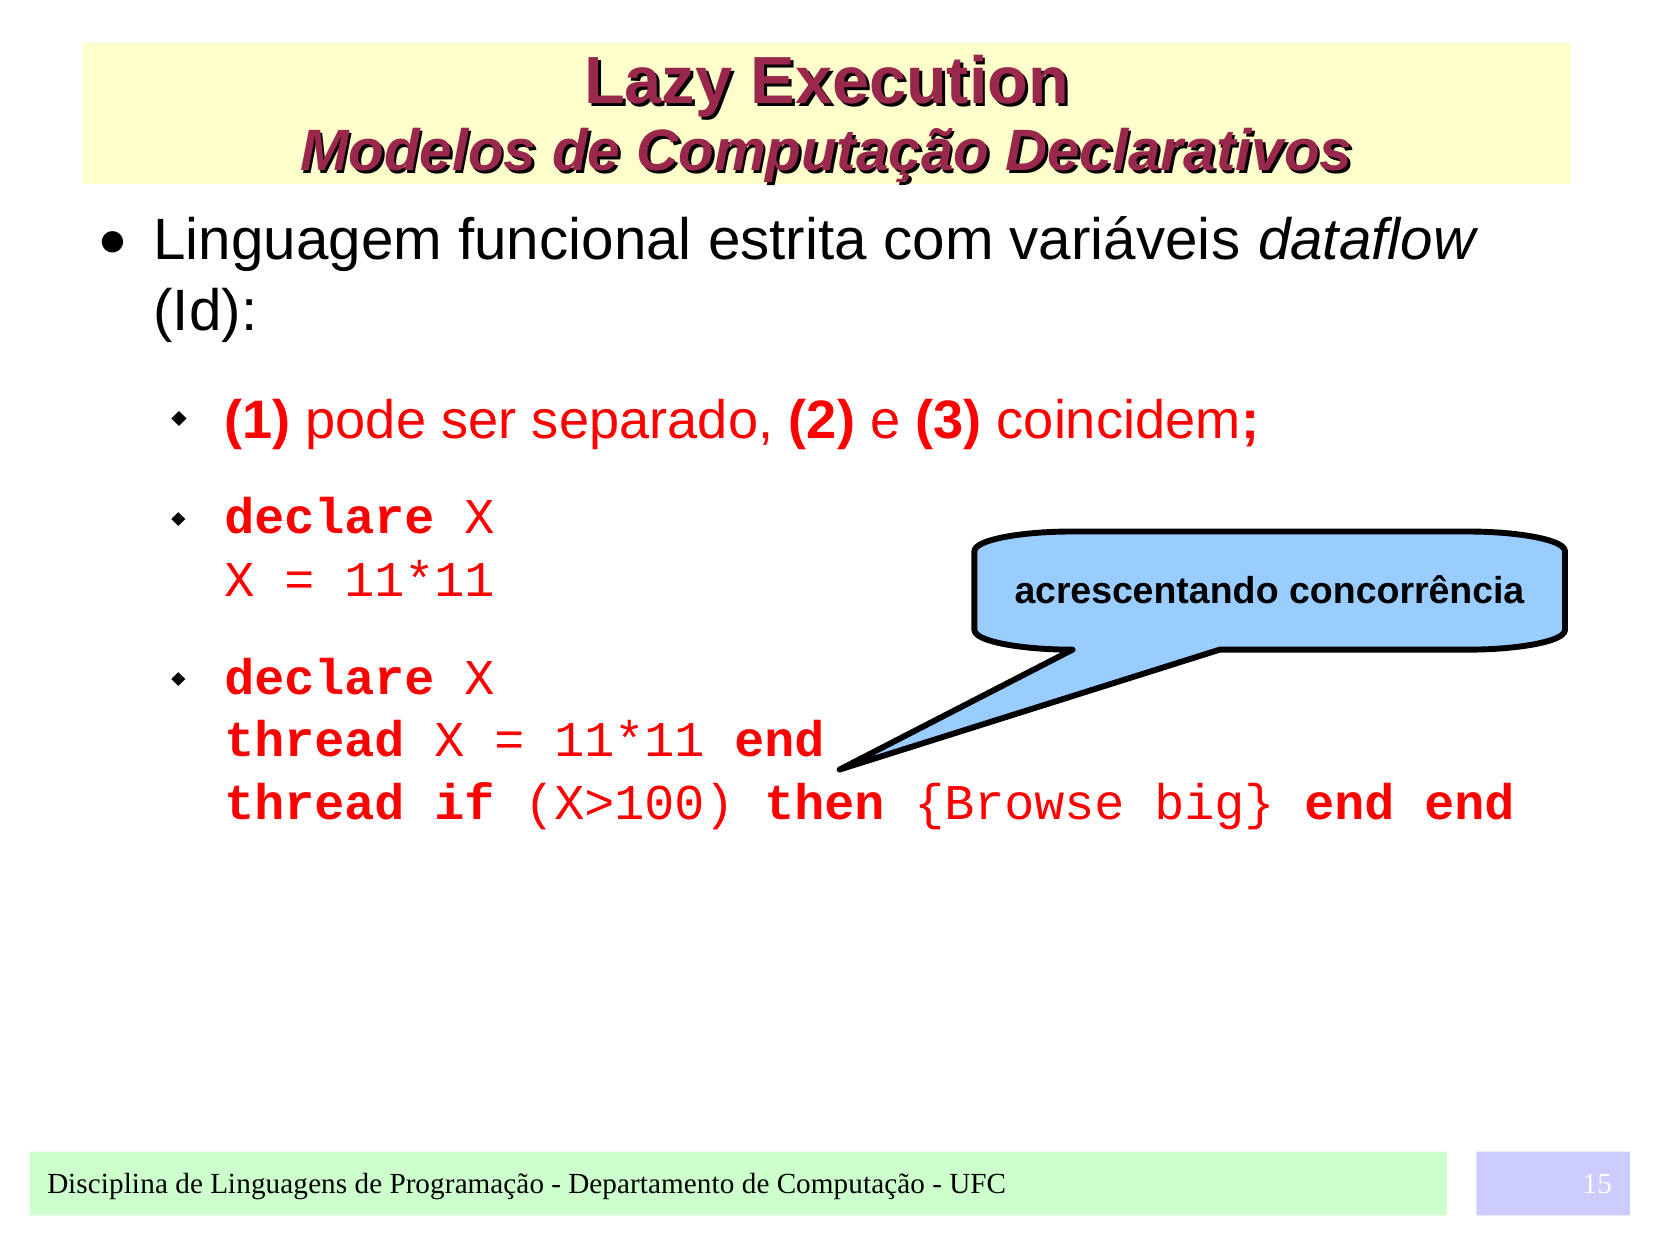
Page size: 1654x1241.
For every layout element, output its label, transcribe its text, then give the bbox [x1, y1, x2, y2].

title Lazy Execution Modelos de Computação Declarativos [82, 42, 1571, 184]
text_box acrescentando concorrência [839, 531, 1566, 770]
list Linguagem funcional estrita com variáveis dataflow (Id): (1) pode ser separado, (2) e (3) coincidem; declare X X = 11*11 declare X thread X = 11*11 end thread if (X>100) then {Browse big} end end [82, 206, 1571, 1137]
